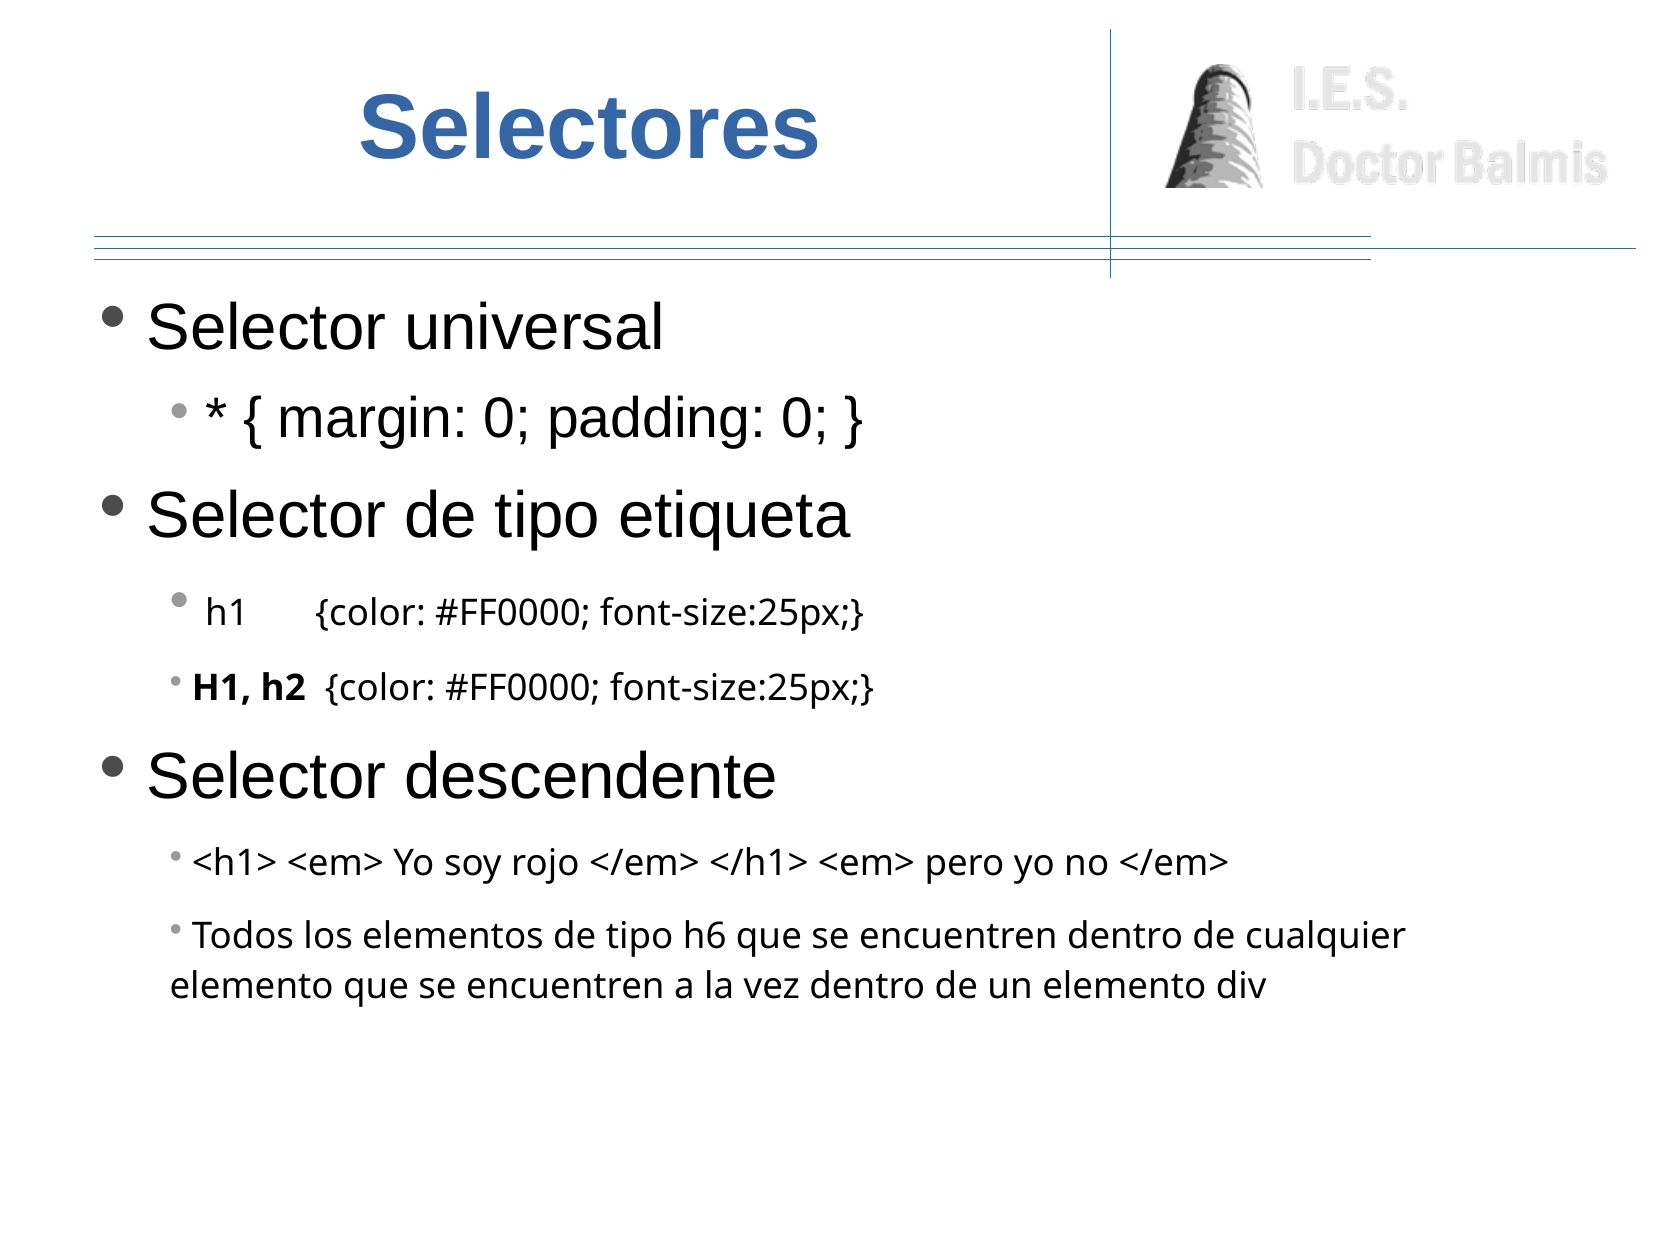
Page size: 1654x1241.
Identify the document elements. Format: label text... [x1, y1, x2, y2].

list Selector universal * { margin: 0; padding: 0; } Selector de tipo etiqueta h1 {color: #FF0000; font-size:25px;} H1, h2 {color: #FF0000; font-size:25px;} Selector descendente <h1> <em> Yo soy rojo </em> </h1> <em> pero yo no </em> Todos los elementos de tipo h6 que se encuentren dentro de cualquier elemento que se encuentren a la vez dentro de un elemento div [82, 290, 1571, 1010]
picture [1133, 64, 1619, 188]
title Selectores [118, 23, 1063, 231]
